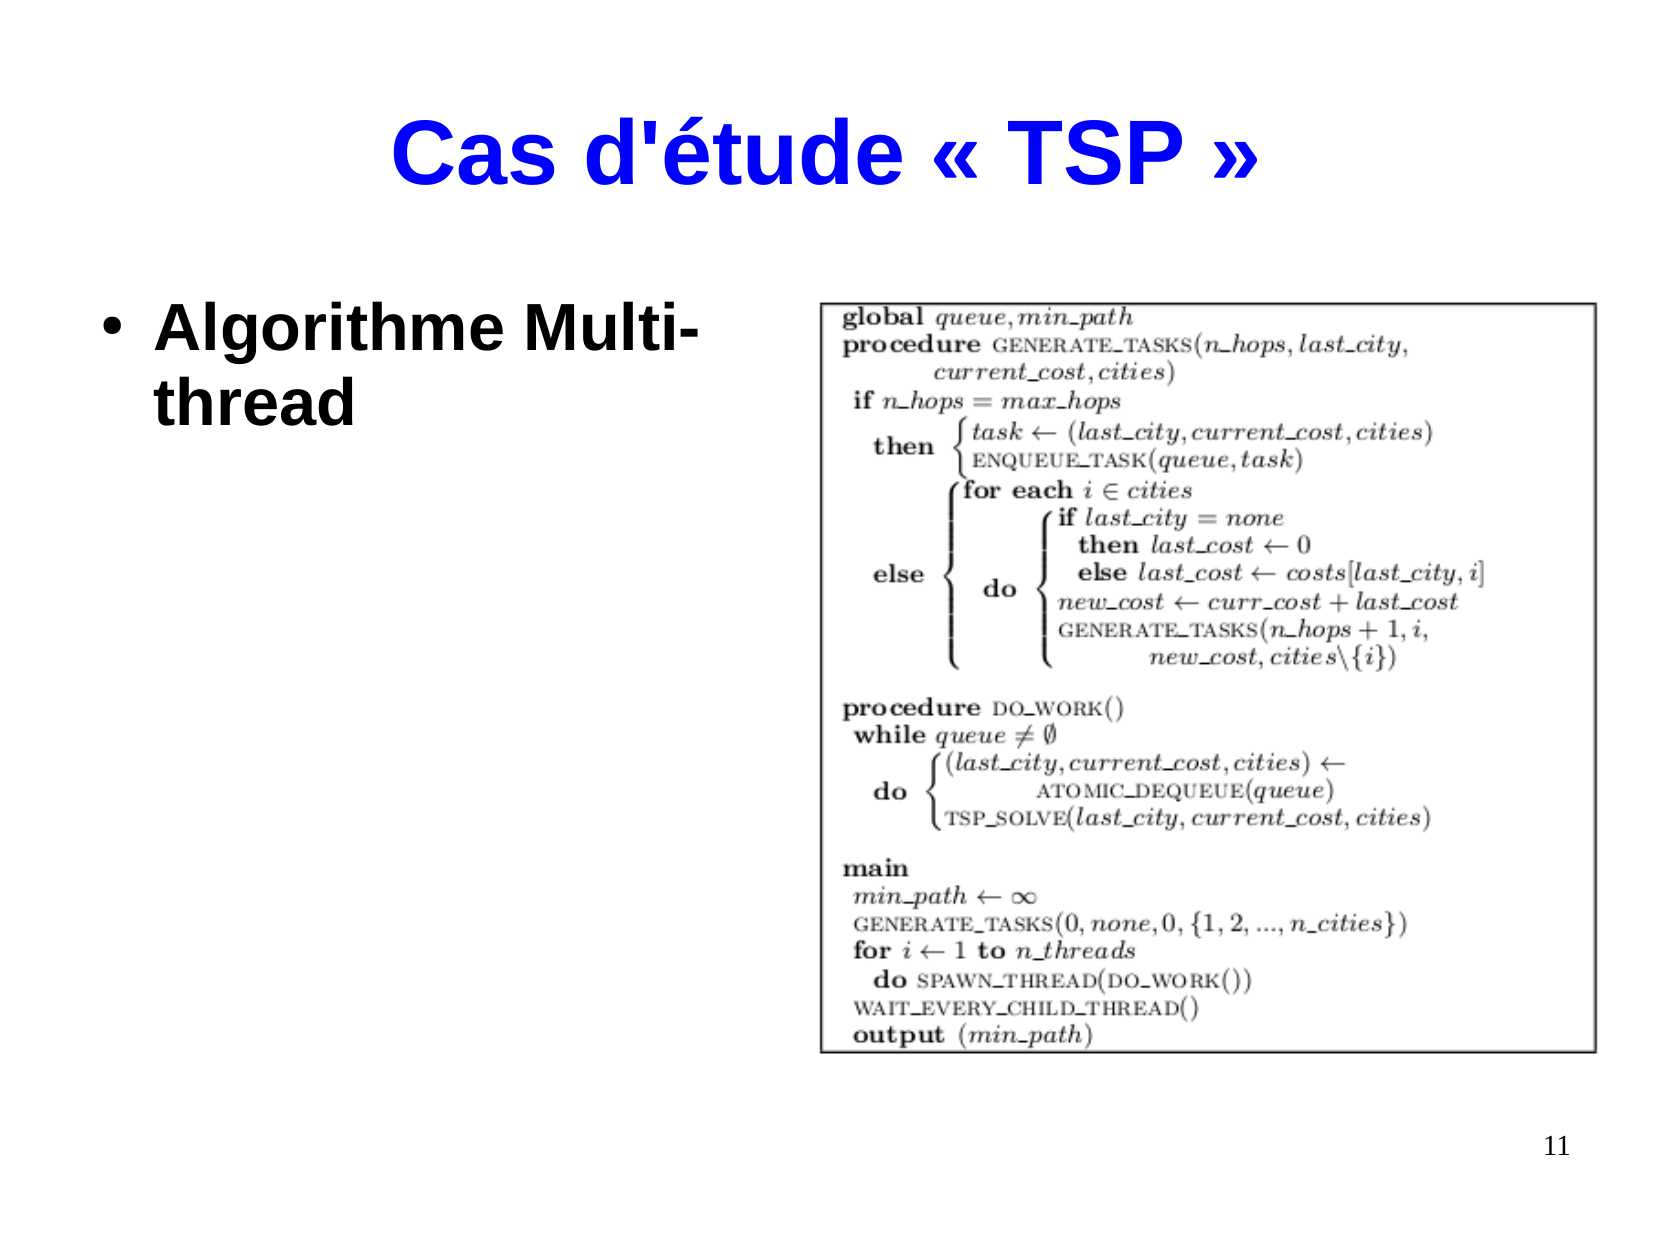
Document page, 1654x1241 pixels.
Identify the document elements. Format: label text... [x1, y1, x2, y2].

list Algorithme Multi-thread [82, 290, 809, 1010]
title Cas d'étude « TSP » [82, 49, 1571, 257]
picture [815, 294, 1601, 1063]
